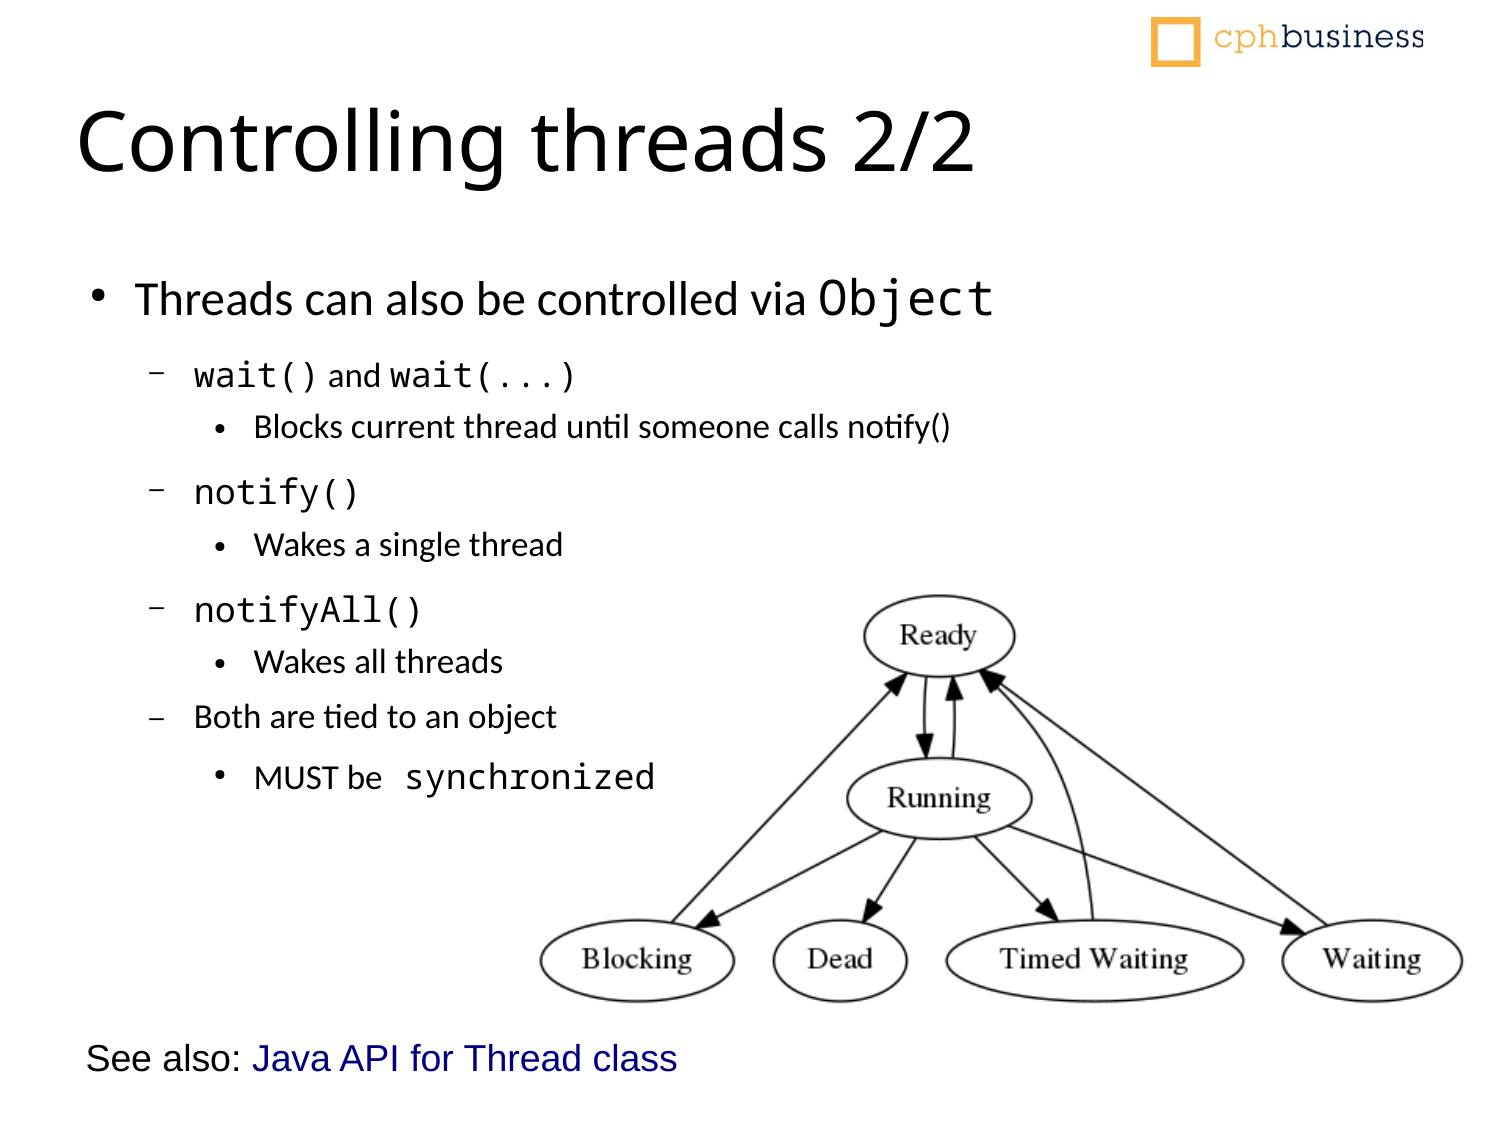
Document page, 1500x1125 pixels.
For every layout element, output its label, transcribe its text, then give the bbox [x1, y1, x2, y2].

list Threads can also be controlled via Object wait() and wait(...) Blocks current thread until someone calls notify() notify() Wakes a single thread notifyAll() Wakes all threads Both are tied to an object MUST be synchronized [75, 263, 1425, 800]
text_box See also: Java API for Thread class [70, 1029, 1418, 1087]
picture [1151, 17, 1424, 44]
picture [532, 587, 1471, 1011]
title Controlling threads 2/2 [75, 44, 1425, 233]
